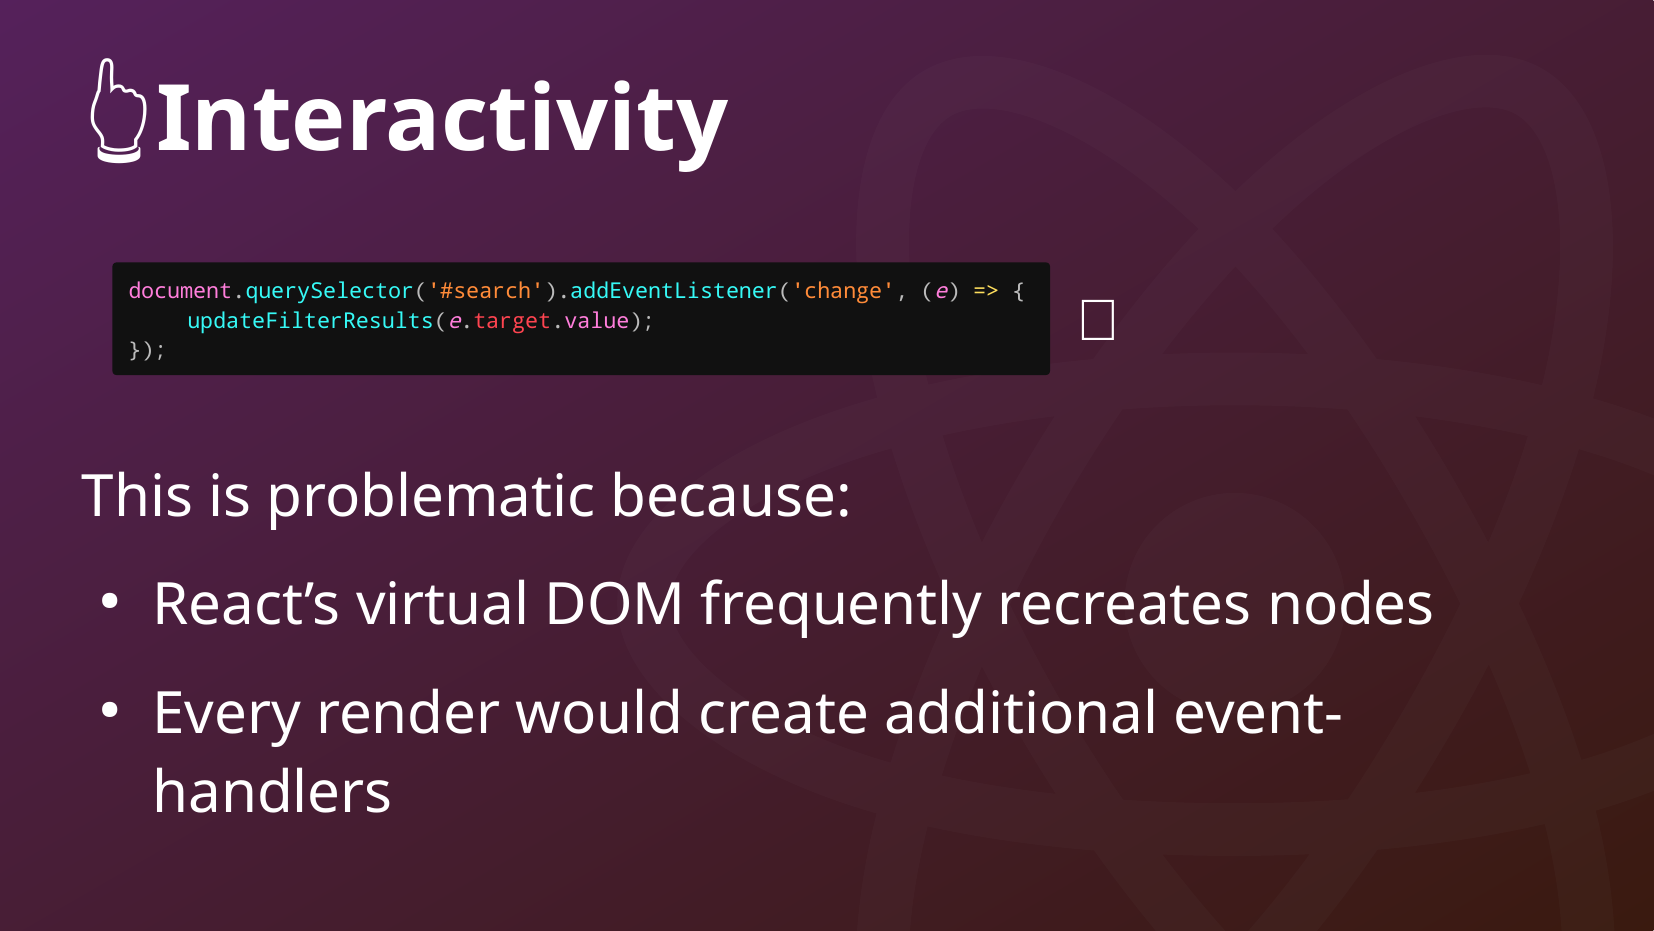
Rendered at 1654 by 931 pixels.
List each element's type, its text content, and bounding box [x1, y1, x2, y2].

list This is problematic because: React’s virtual DOM frequently recreates nodes Every render would create additional event-handlers [81, 453, 1570, 867]
text_box ❌ [1061, 280, 1212, 394]
text_box document.querySelector('#search').addEventListener('change', (e) => { updateFilterResults(e.target.value); }); [112, 262, 1051, 376]
title 👆Interactivity [82, 37, 1571, 193]
